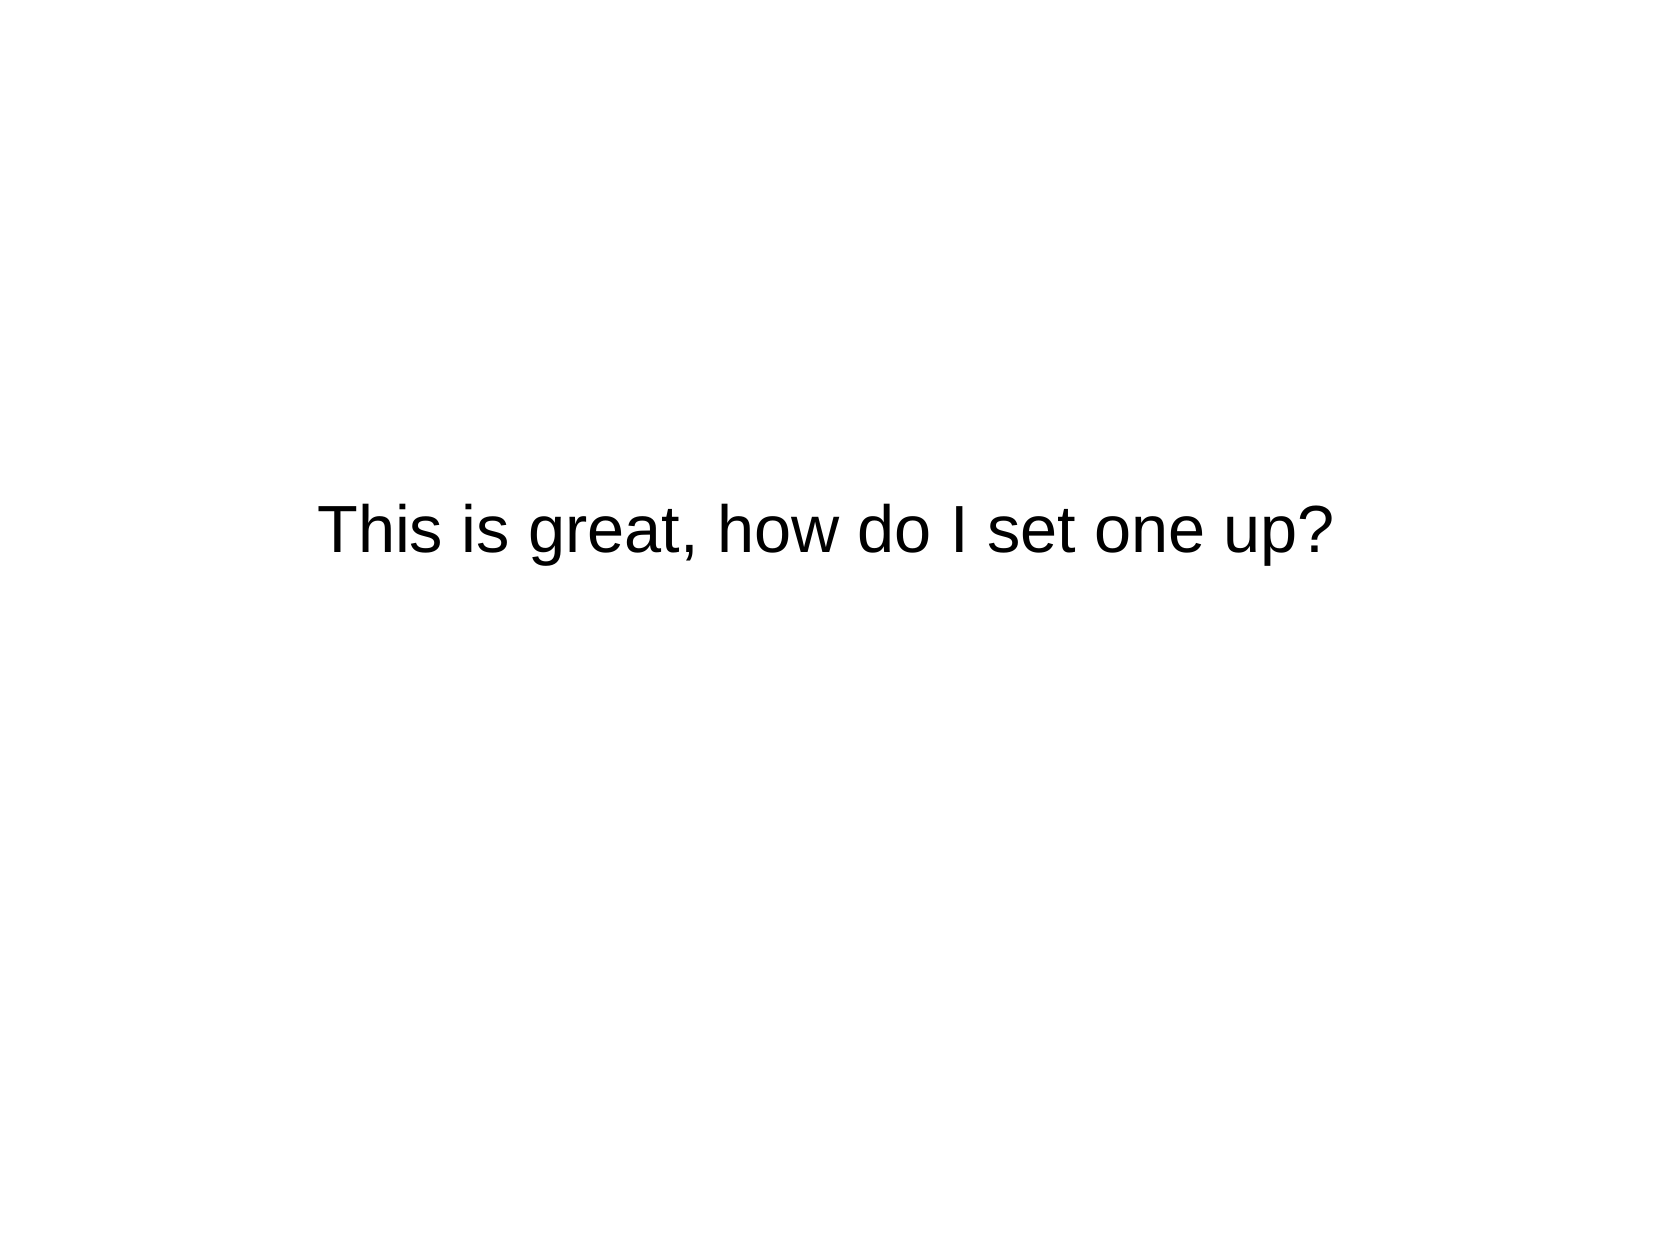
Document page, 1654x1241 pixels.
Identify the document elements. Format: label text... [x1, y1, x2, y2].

subtitle This is great, how do I set one up? [82, 49, 1571, 1010]
